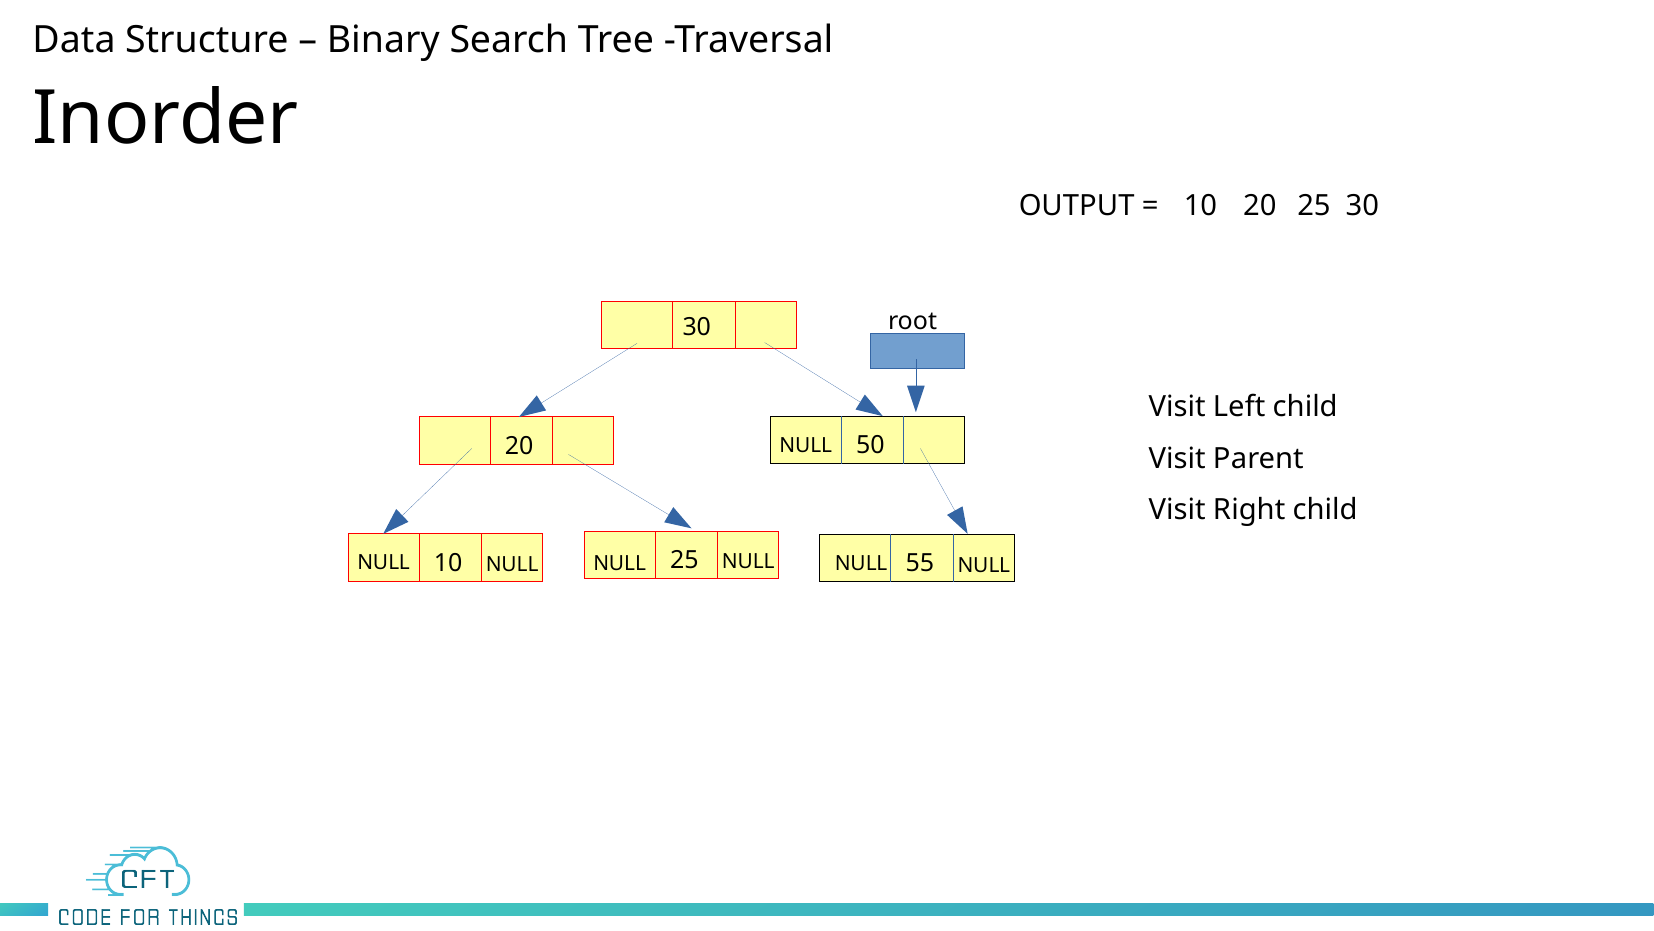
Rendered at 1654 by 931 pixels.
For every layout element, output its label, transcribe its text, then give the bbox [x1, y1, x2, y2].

text_box [736, 301, 797, 349]
text_box 55 [890, 537, 953, 582]
text_box NULL [342, 539, 426, 579]
text_box 10 [1168, 177, 1228, 227]
text_box NULL [820, 540, 904, 580]
text_box 25 [1282, 177, 1330, 227]
text_box [819, 534, 890, 582]
text_box [348, 533, 419, 539]
text_box [673, 301, 735, 349]
text_box [491, 416, 552, 420]
text_box 25 [655, 534, 718, 579]
text_box NULL [578, 540, 663, 580]
text_box OUTPUT = [1003, 177, 1168, 227]
text_box NULL [942, 542, 1027, 582]
text_box [482, 533, 543, 541]
text_box [419, 416, 490, 465]
text_box NULL [707, 539, 791, 579]
text_box NULL [764, 422, 849, 462]
text_box 20 [1228, 177, 1282, 227]
text_box 10 [419, 536, 481, 582]
text_box root [873, 295, 954, 340]
text_box Visit Left child Visit Parent Visit Right child [1133, 377, 1501, 520]
text_box [954, 534, 1015, 542]
text_box 30 [667, 301, 730, 346]
text_box NULL [471, 541, 555, 581]
text_box 30 [1330, 177, 1400, 227]
text_box [584, 531, 655, 540]
text_box [553, 416, 614, 465]
picture [59, 846, 237, 925]
text_box [601, 301, 672, 349]
text_box [718, 531, 779, 539]
text_box [870, 333, 965, 369]
text_box 20 [490, 420, 552, 465]
text_box [770, 416, 841, 422]
text_box [904, 416, 965, 464]
text_box 50 [841, 419, 904, 464]
title Data Structure – Binary Search Tree -Traversal Inorder [32, 12, 1184, 166]
